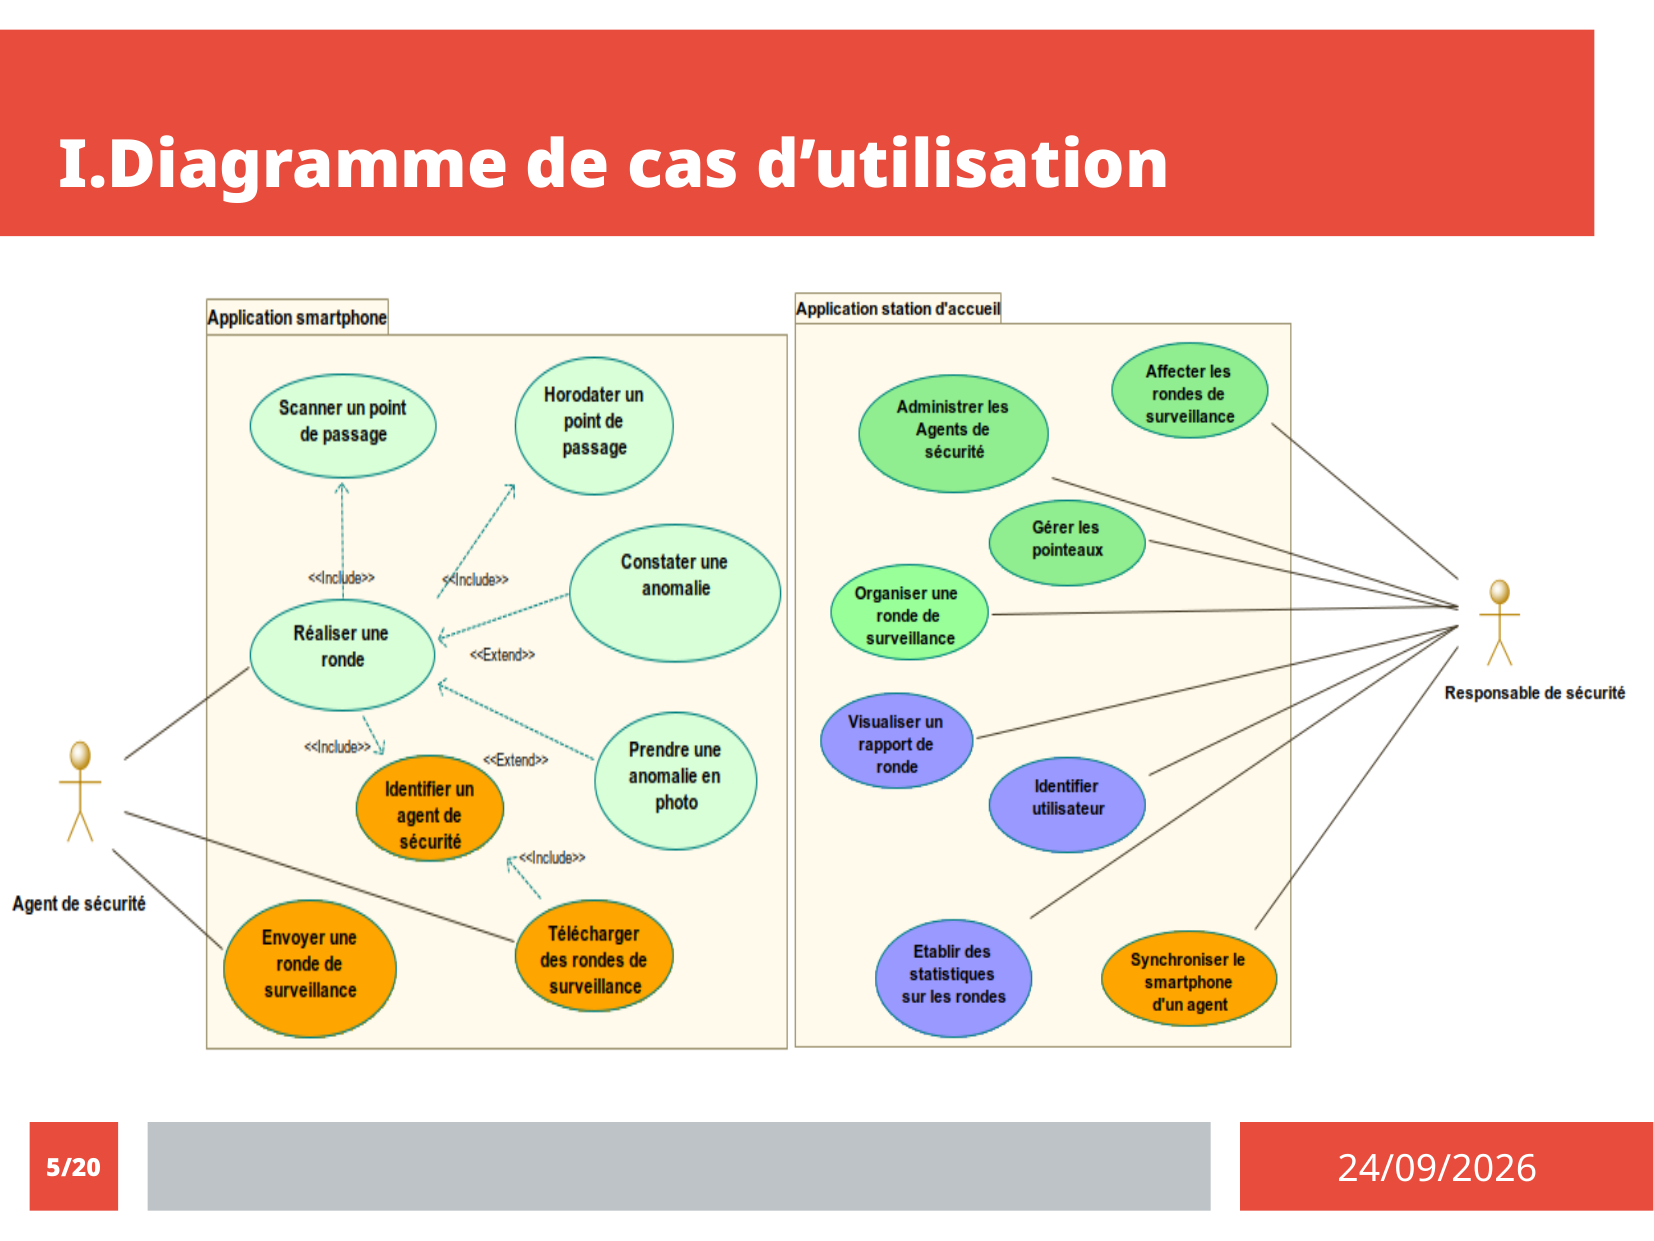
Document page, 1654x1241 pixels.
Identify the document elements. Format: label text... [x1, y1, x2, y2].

title I.Diagramme de cas d’utilisation [59, 59, 1595, 207]
picture [10, 283, 1630, 1056]
